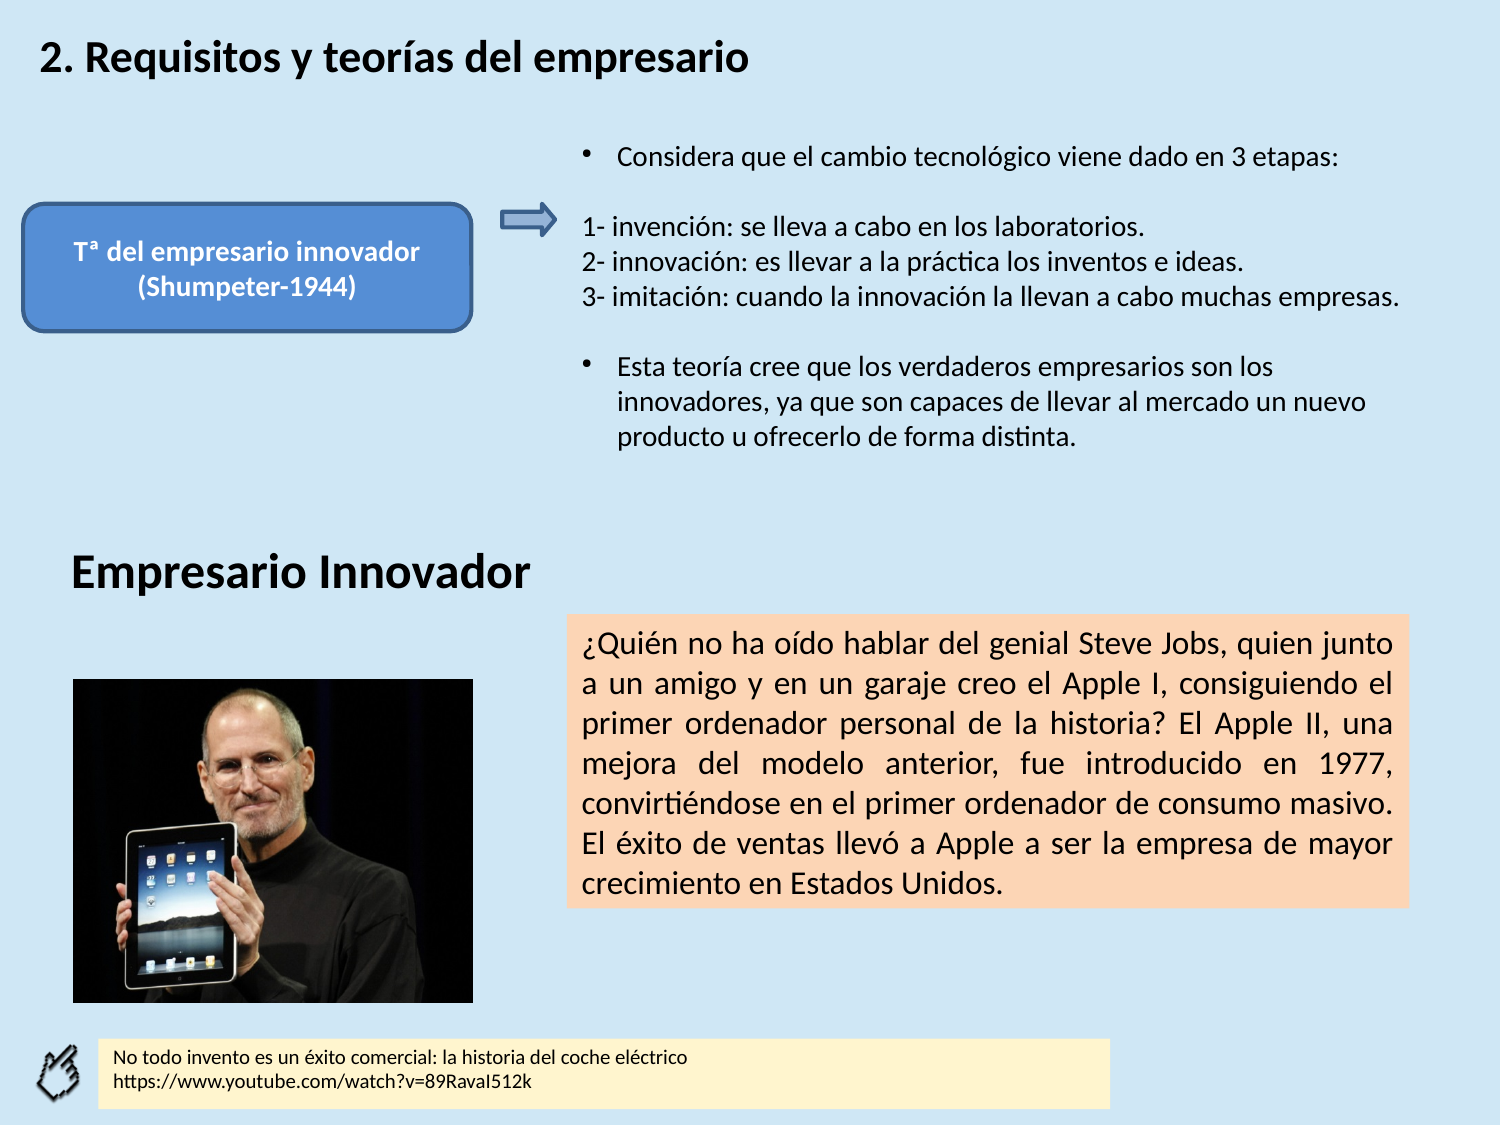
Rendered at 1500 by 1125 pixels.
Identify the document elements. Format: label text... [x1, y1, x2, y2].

text_box No todo invento es un éxito comercial: la historia del coche eléctrico https://www.youtube.com/watch?v=89RavaI512k [98, 1038, 1111, 1110]
text_box Considera que el cambio tecnológico viene dado en 3 etapas: 1- invención: se lleva a cabo en los laboratorios. 2- innovación: es llevar a la práctica los inventos e ideas. 3- imitación: cuando la innovación la llevan a cabo muchas empresas. Esta teoría cree que los verdaderos empresarios son los innovadores, ya que son capaces de llevar al mercado un nuevo producto u ofrecerlo de forma distinta. [566, 129, 1430, 460]
text_box [502, 203, 556, 236]
text_box Empresario Innovador [23, 531, 579, 607]
picture [73, 679, 473, 1003]
text_box Tª del empresario innovador (Shumpeter-1944) [23, 203, 472, 332]
picture [23, 1033, 99, 1110]
text_box 2. Requisitos y teorías del empresario [24, 6, 1375, 102]
text_box ¿Quién no ha oído hablar del genial Steve Jobs, quien junto a un amigo y en un garaje creo el Apple I, consiguiendo el primer ordenador personal de la historia? El Apple II, una mejora del modelo anterior, fue introducido en 1977, convirtiéndose en el primer ordenador de consumo masivo. El éxito de ventas llevó a Apple a ser la empresa de mayor crecimiento en Estados Unidos. [566, 614, 1410, 909]
